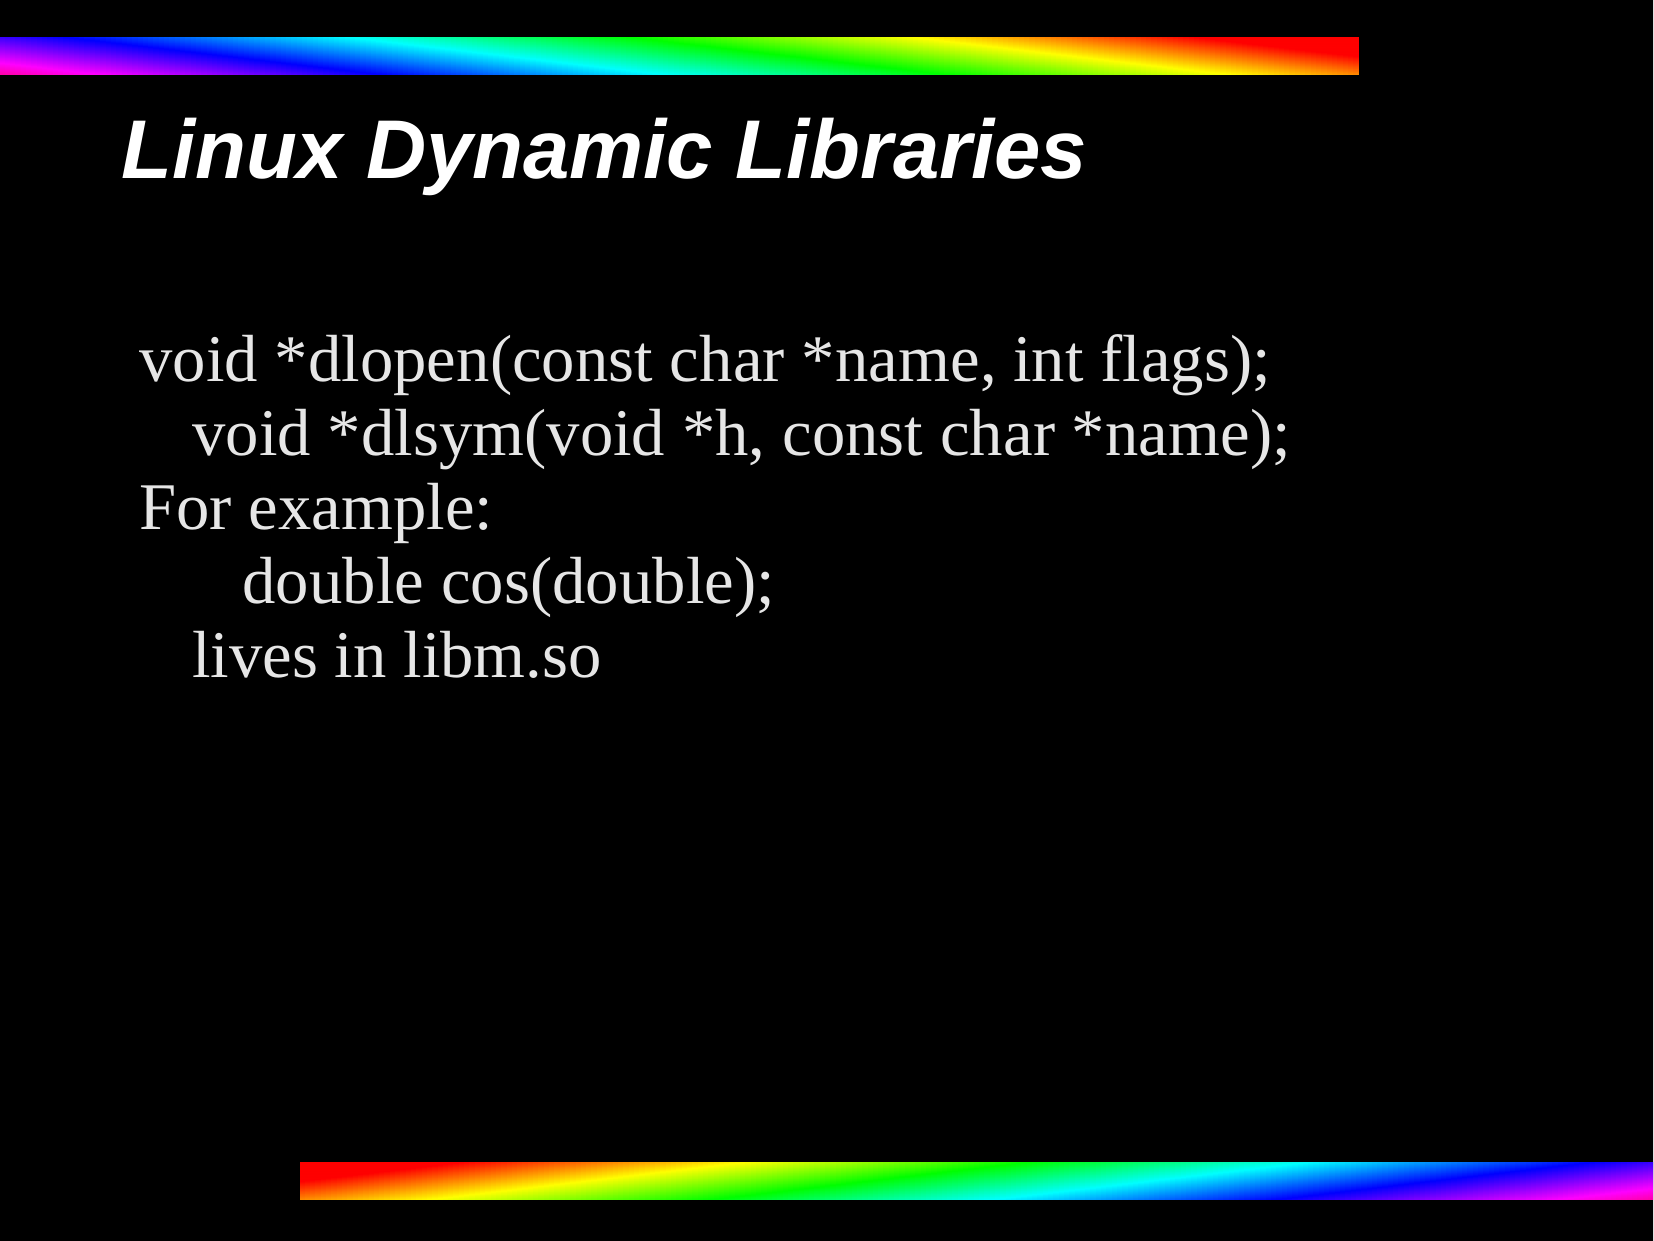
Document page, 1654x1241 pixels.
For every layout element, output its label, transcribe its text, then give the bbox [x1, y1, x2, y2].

title Linux Dynamic Libraries [121, 46, 1534, 254]
picture [0, 0, 1654, 1241]
list void *dlopen(const char *name, int flags); void *dlsym(void *h, const char *name); For example: double cos(double); lives in libm.so [121, 322, 1561, 1133]
